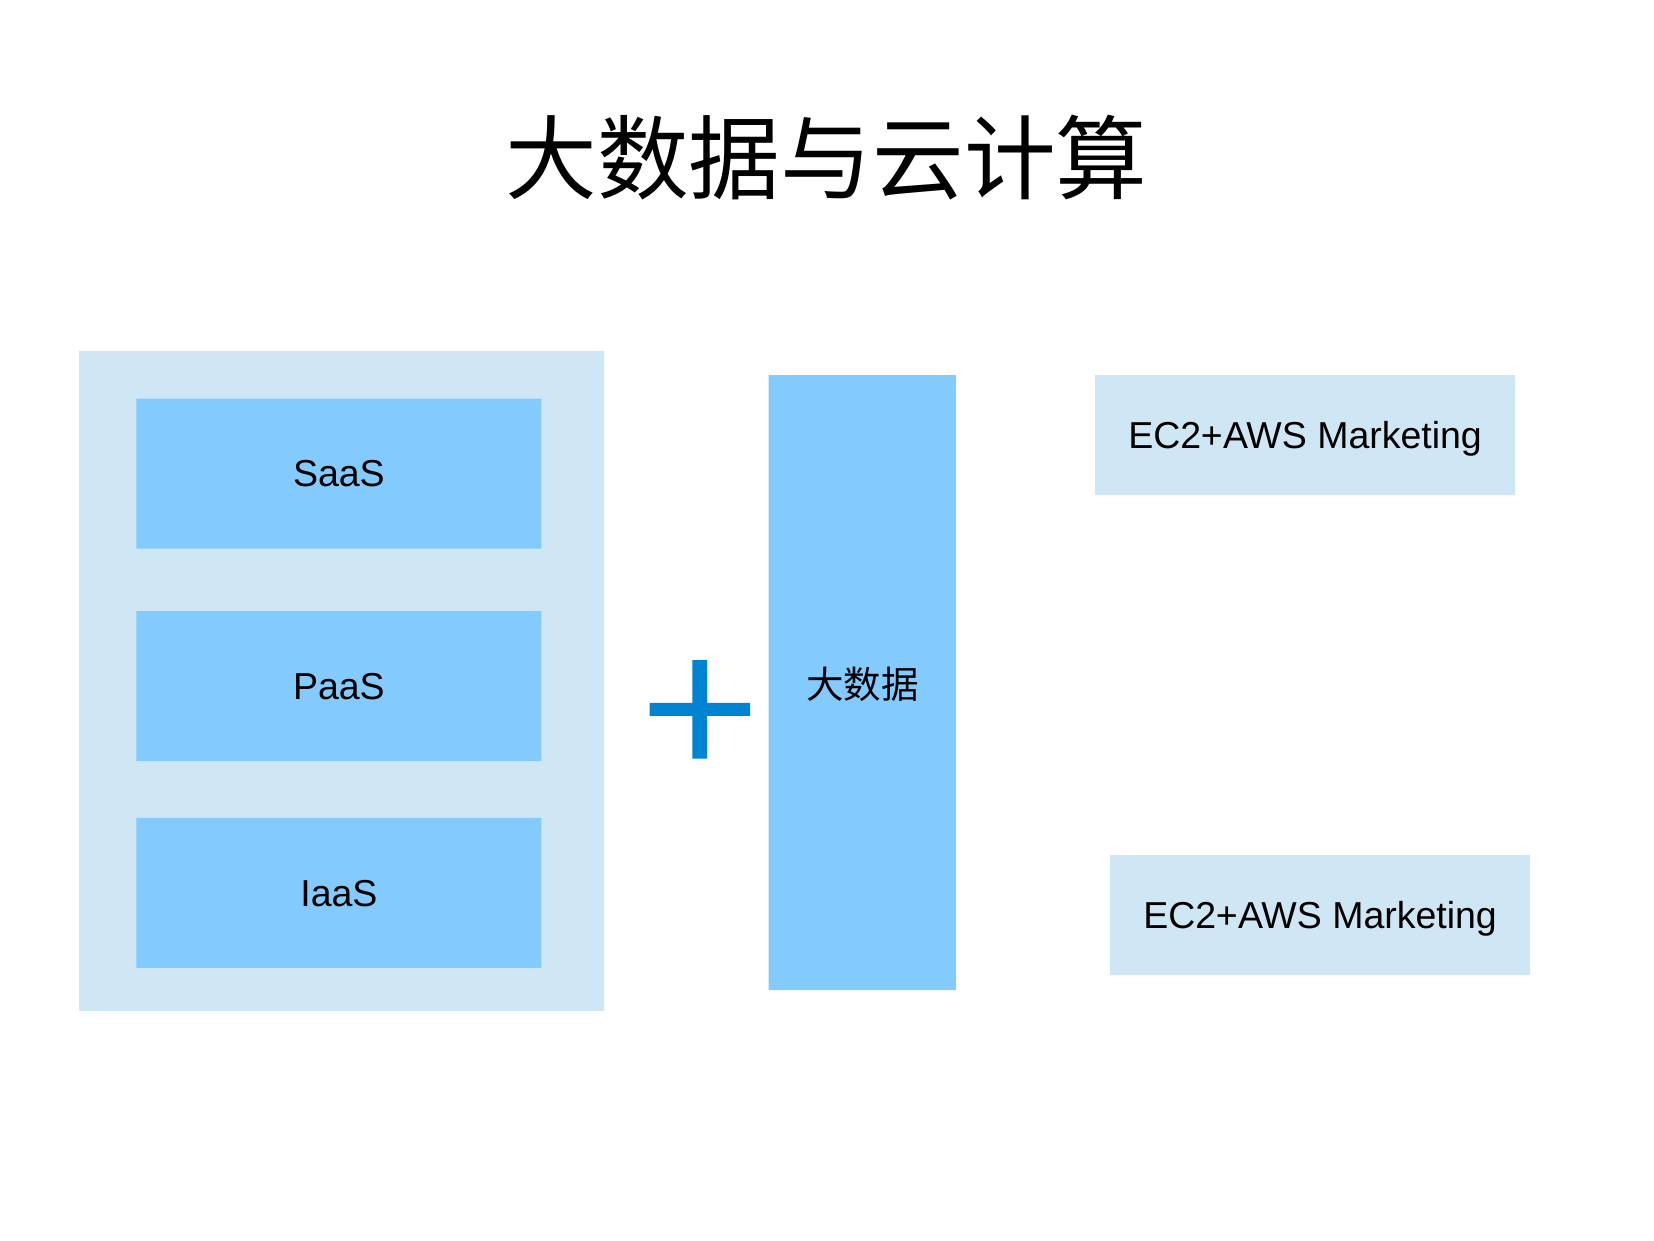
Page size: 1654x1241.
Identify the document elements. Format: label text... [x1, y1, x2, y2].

text_box EC2+AWS Marketing [1095, 375, 1516, 496]
title 大数据与云计算 [82, 49, 1571, 257]
text_box IaaS [136, 817, 542, 968]
text_box 大数据 [768, 375, 956, 991]
text_box EC2+AWS Marketing [1110, 855, 1531, 976]
text_box [649, 660, 751, 759]
text_box [79, 350, 605, 1011]
text_box SaaS [136, 398, 542, 549]
text_box PaaS [136, 611, 542, 762]
